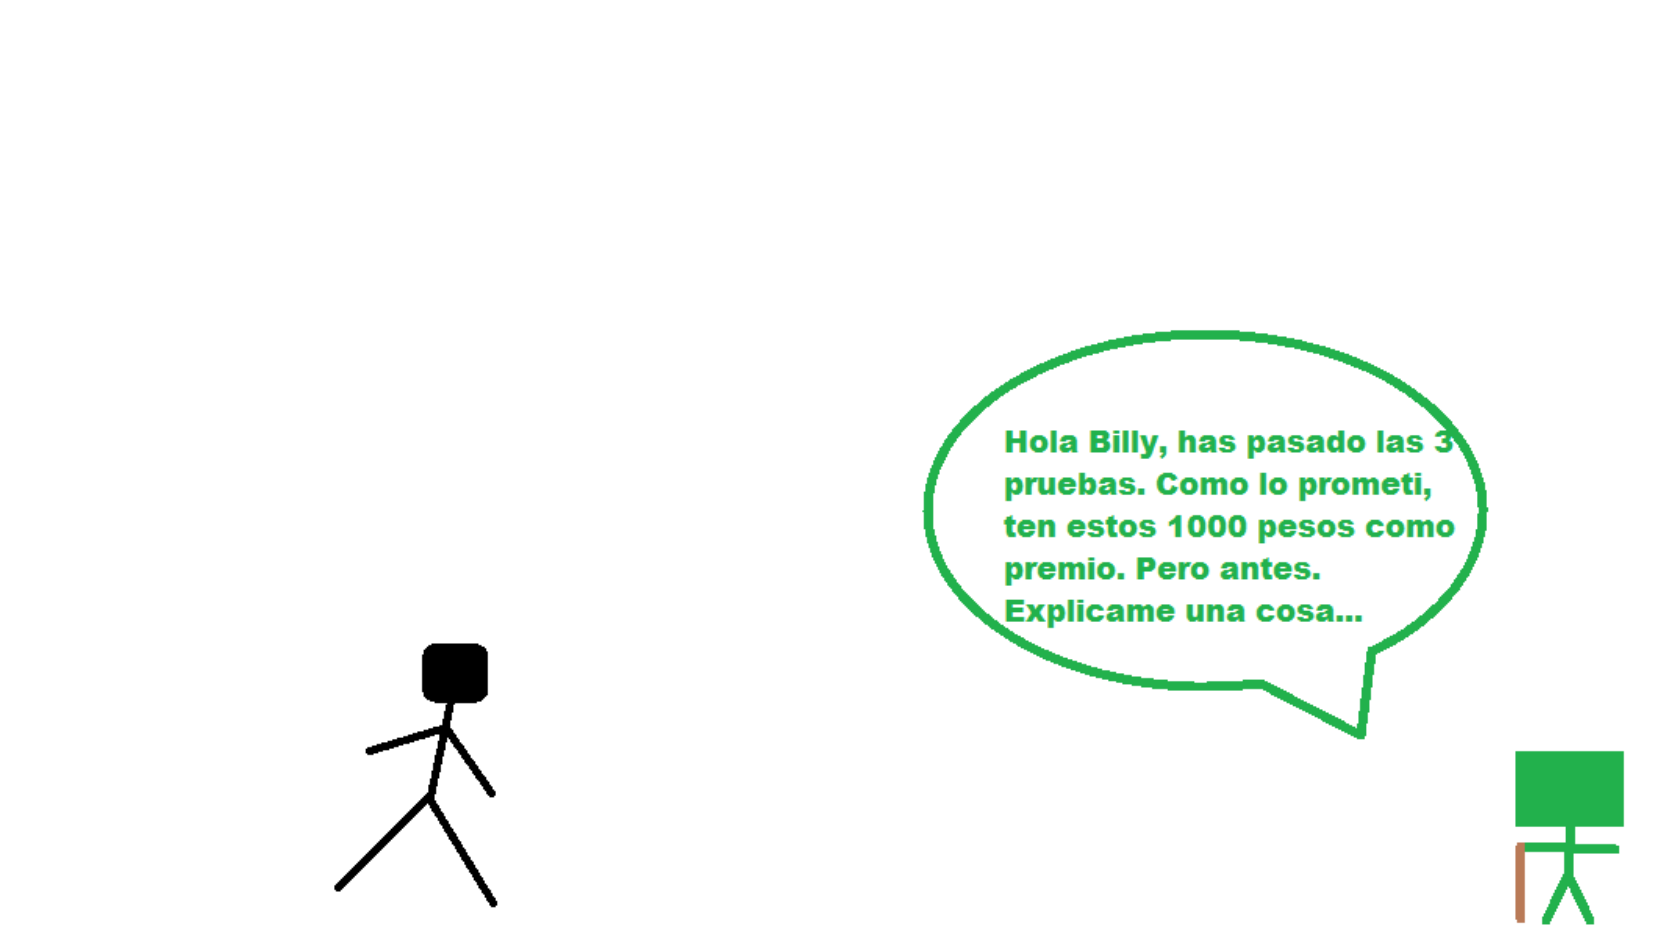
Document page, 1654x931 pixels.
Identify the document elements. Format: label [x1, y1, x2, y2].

picture [921, 318, 1643, 931]
picture [283, 592, 557, 931]
